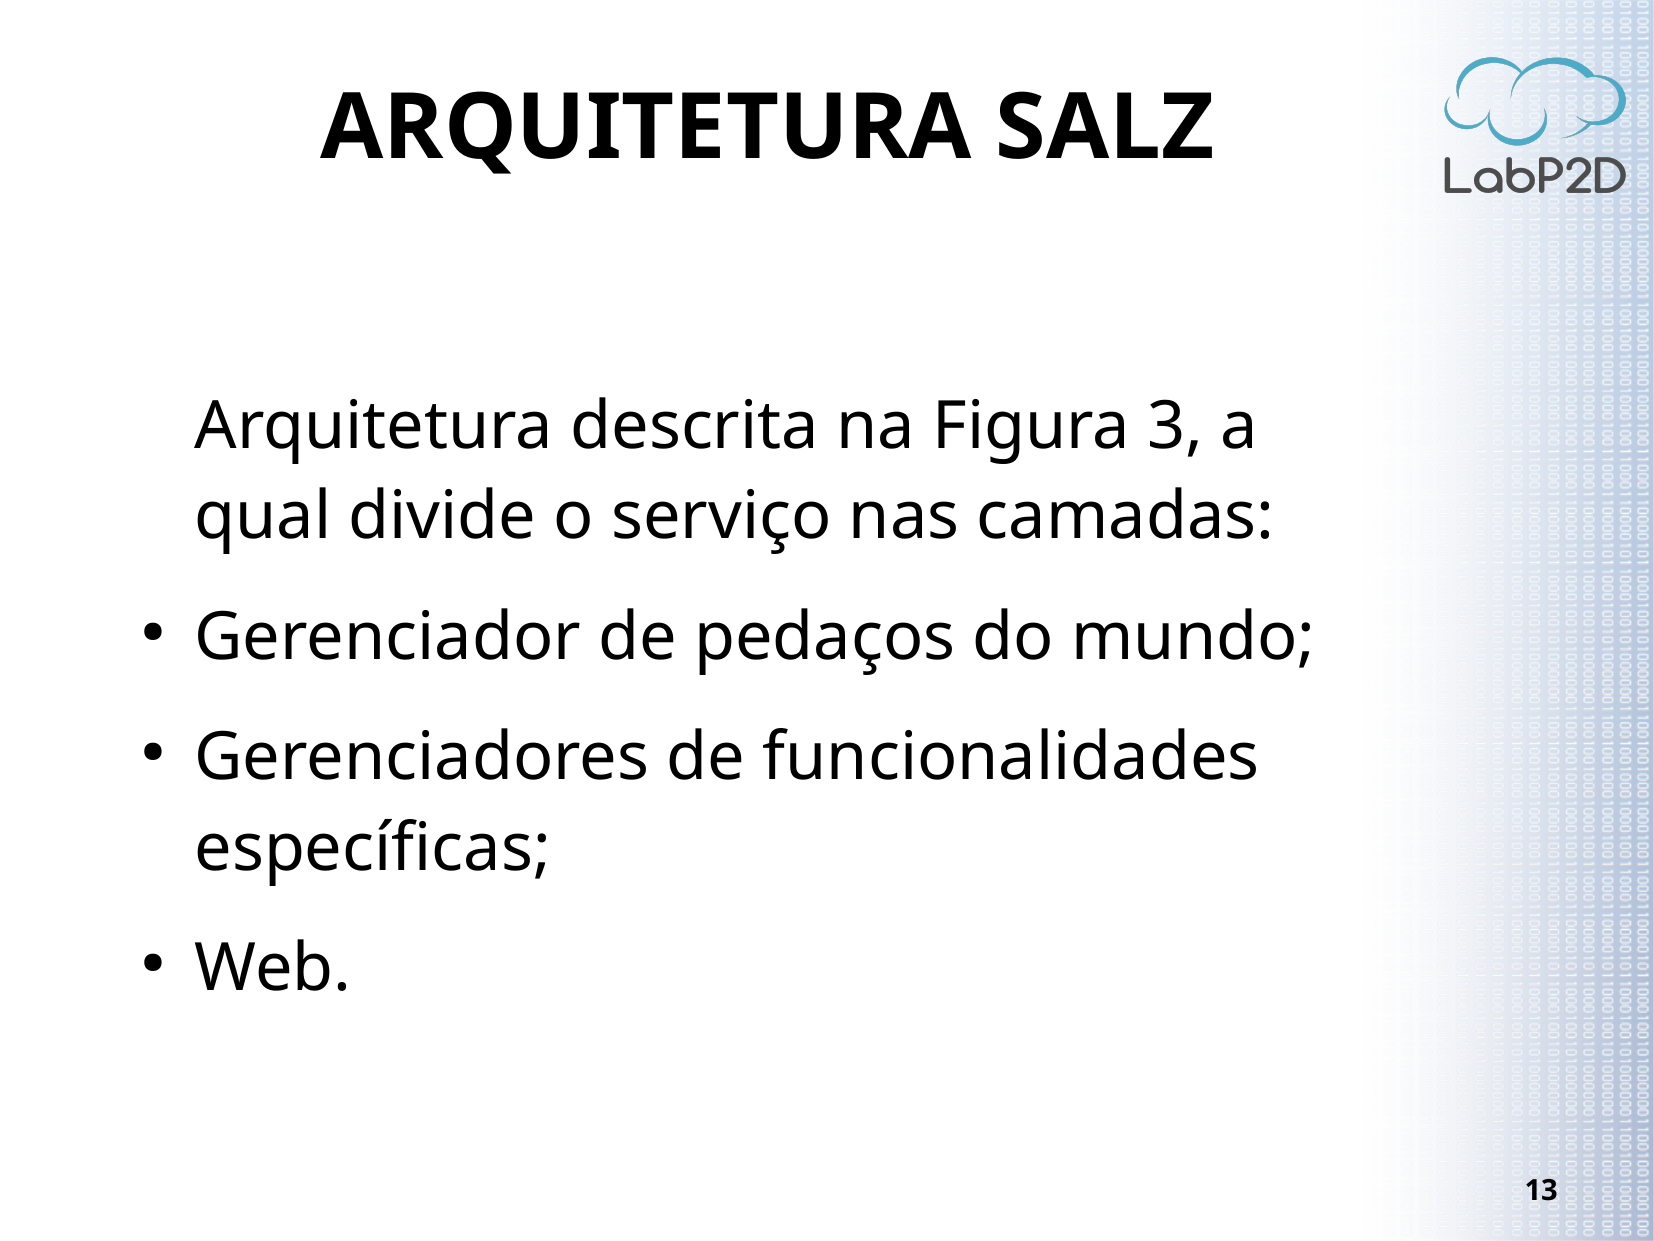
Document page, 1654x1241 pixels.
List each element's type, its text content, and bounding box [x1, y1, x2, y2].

picture [1360, 1, 1654, 1240]
list Arquitetura descrita na Figura 3, a qual divide o serviço nas camadas: Gerenciador de pedaços do mundo; Gerenciadores de funcionalidades específicas; Web. [123, 271, 1406, 1116]
title ARQUITETURA SALZ [82, 19, 1453, 227]
